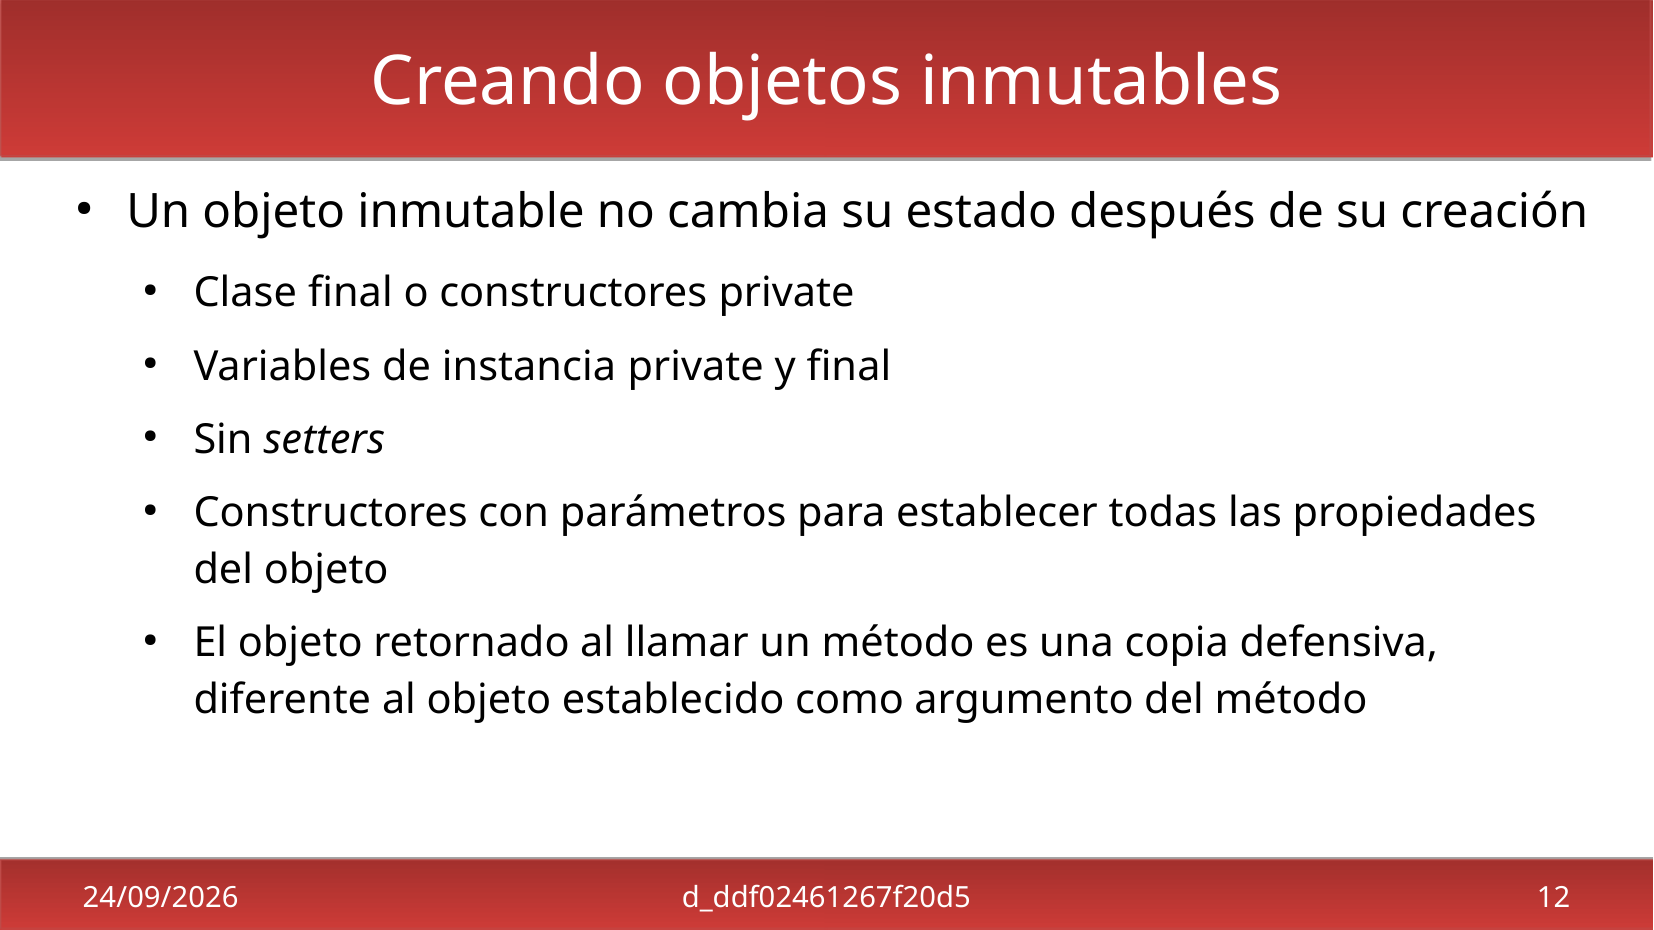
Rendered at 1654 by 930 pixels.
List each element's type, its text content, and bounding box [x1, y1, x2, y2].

picture [0, 857, 1653, 930]
picture [0, 0, 1653, 161]
title Creando objetos inmutables [58, 23, 1594, 133]
list Un objeto inmutable no cambia su estado después de su creación Clase final o constructores private Variables de instancia private y final Sin setters Constructores con parámetros para establecer todas las propiedades del objeto El objeto retornado al llamar un método es una copia defensiva, diferente al objeto establecido como argumento del método [58, 177, 1594, 791]
